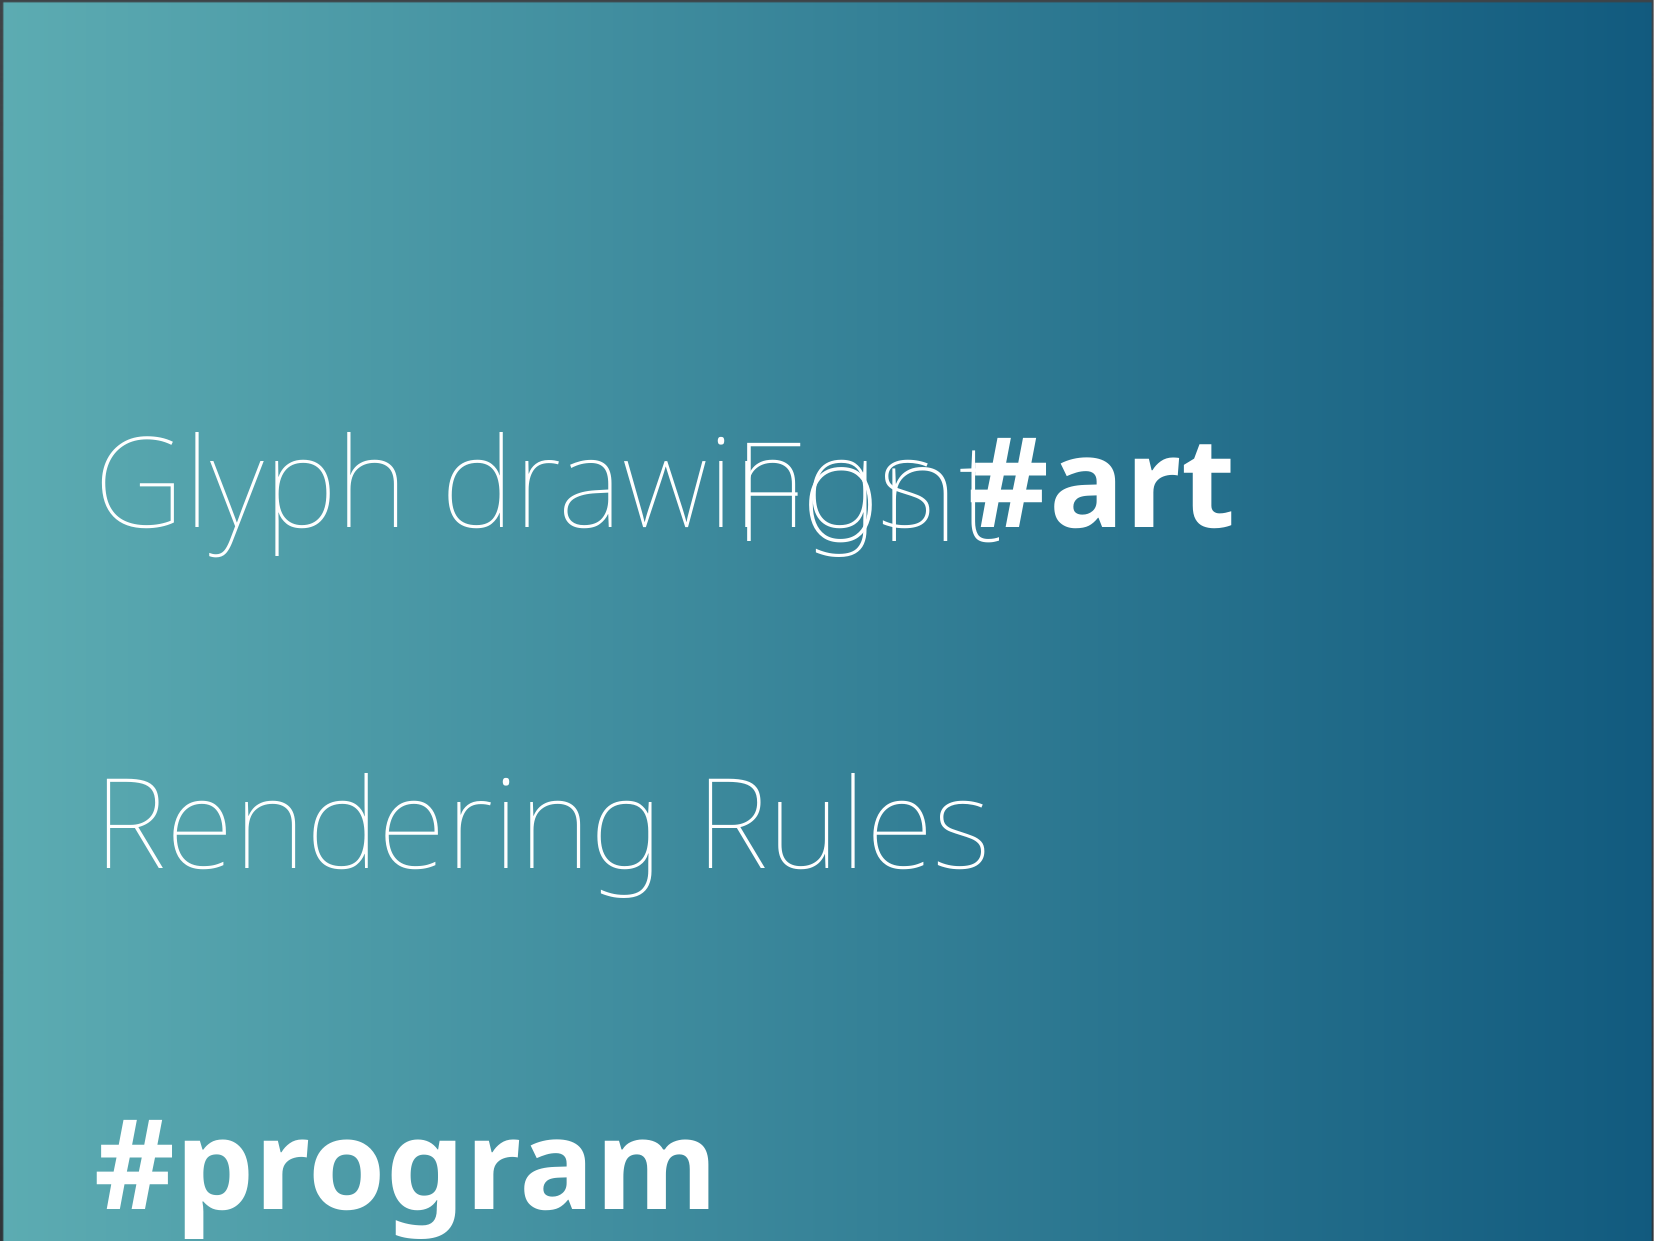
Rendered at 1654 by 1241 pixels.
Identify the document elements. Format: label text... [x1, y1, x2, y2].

picture [0, 0, 1654, 1241]
text_box Glyph drawings #art Rendering Rules #program [94, 515, 1583, 955]
text_box Font [82, 23, 1571, 370]
